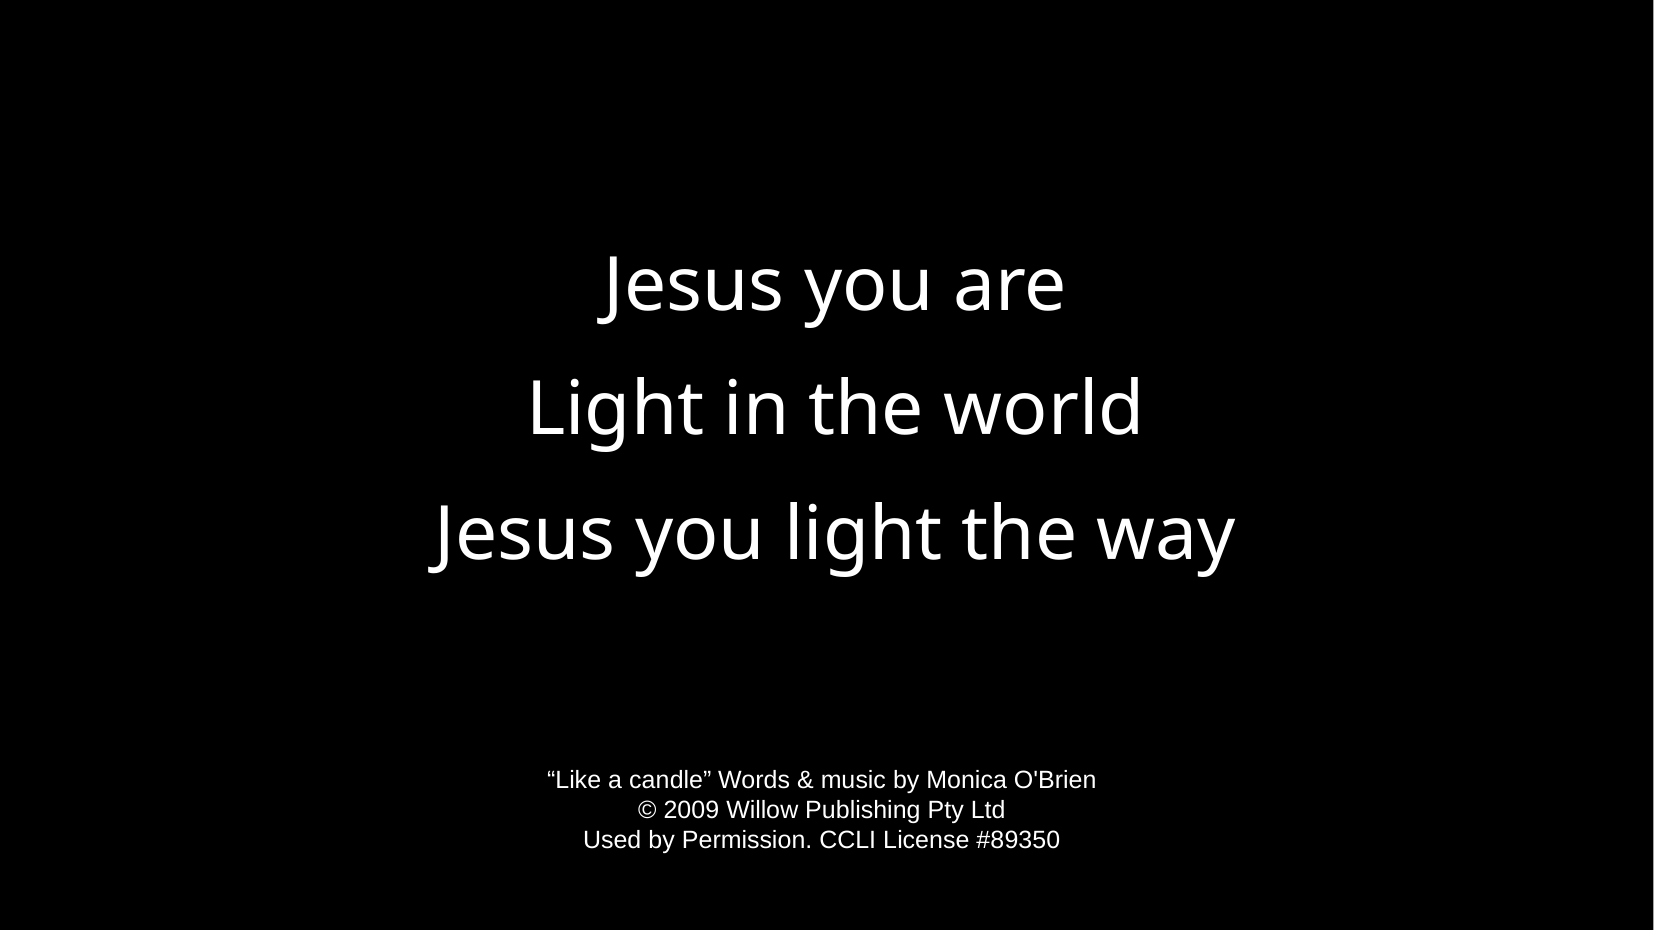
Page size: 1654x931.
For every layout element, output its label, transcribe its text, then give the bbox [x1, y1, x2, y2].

list Jesus you are Light in the world Jesus you light the way [0, 230, 1654, 922]
text_box “Like a candle” Words & music by Monica O'Brien © 2009 Willow Publishing Pty Ltd Used by Permission. CCLI License #89350 [451, 755, 1193, 862]
